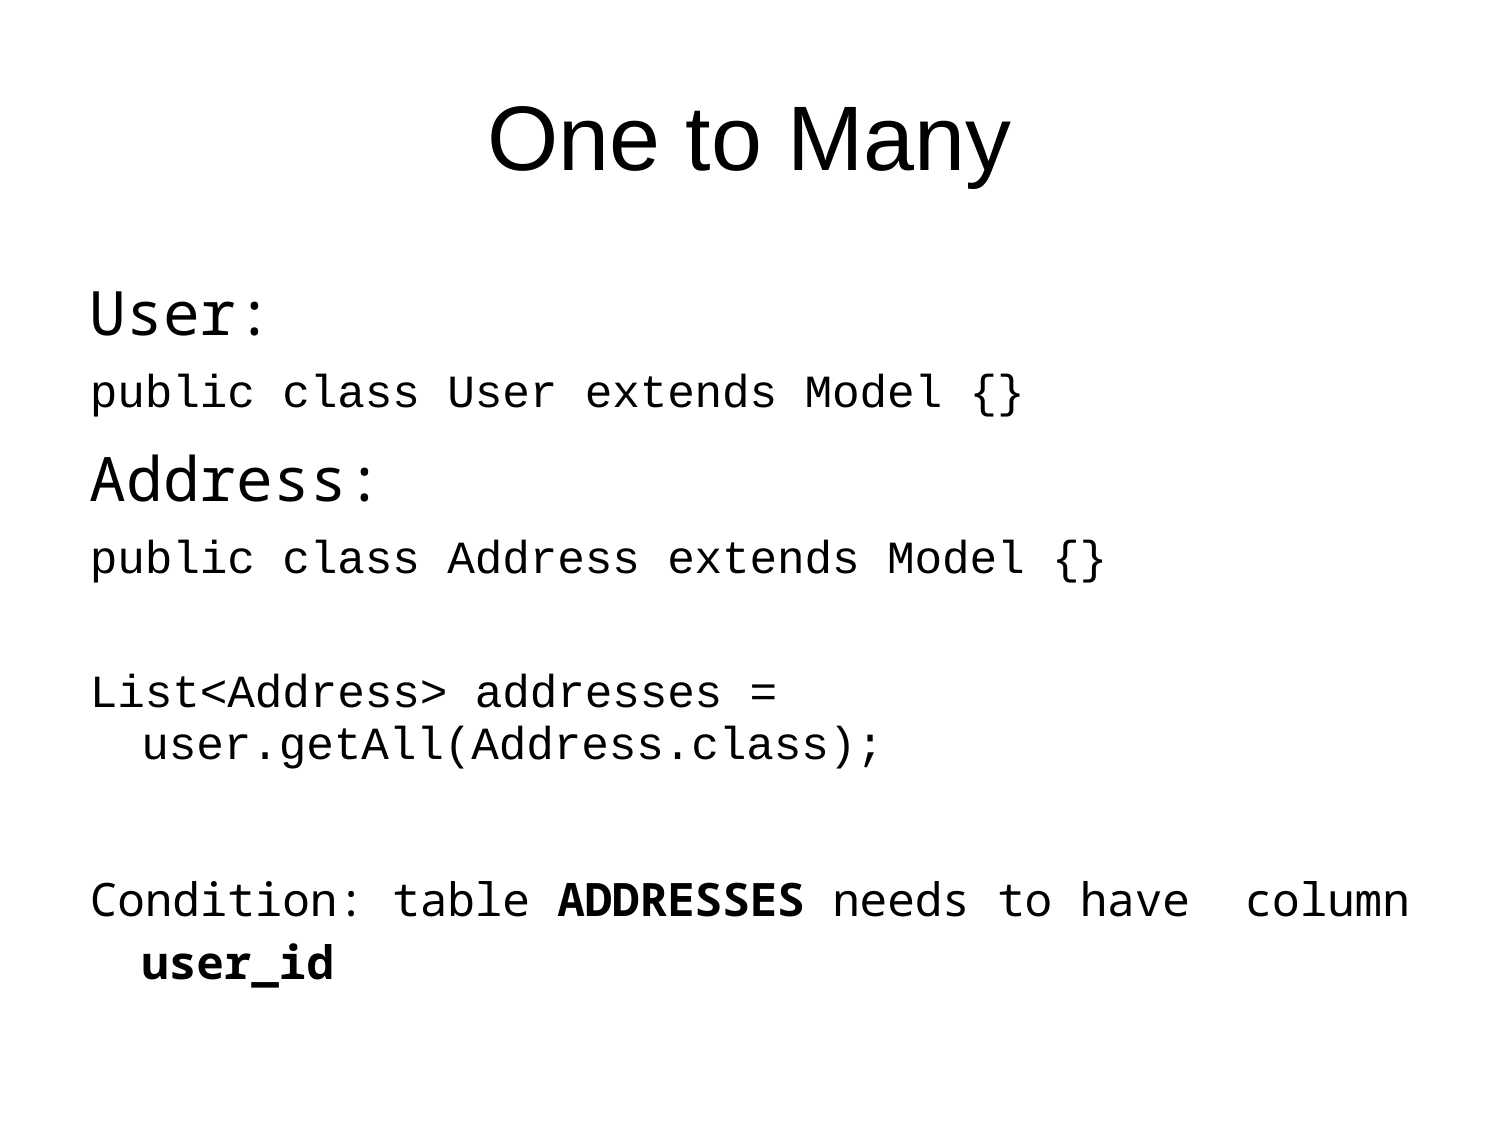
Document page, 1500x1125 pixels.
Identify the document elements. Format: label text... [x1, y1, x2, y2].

title One to Many [75, 44, 1426, 233]
list User: public class User extends Model {} Address: public class Address extends Model {} List<Address> addresses = user.getAll(Address.class); Condition: table ADDRESSES needs to have column user_id [75, 262, 1426, 1005]
